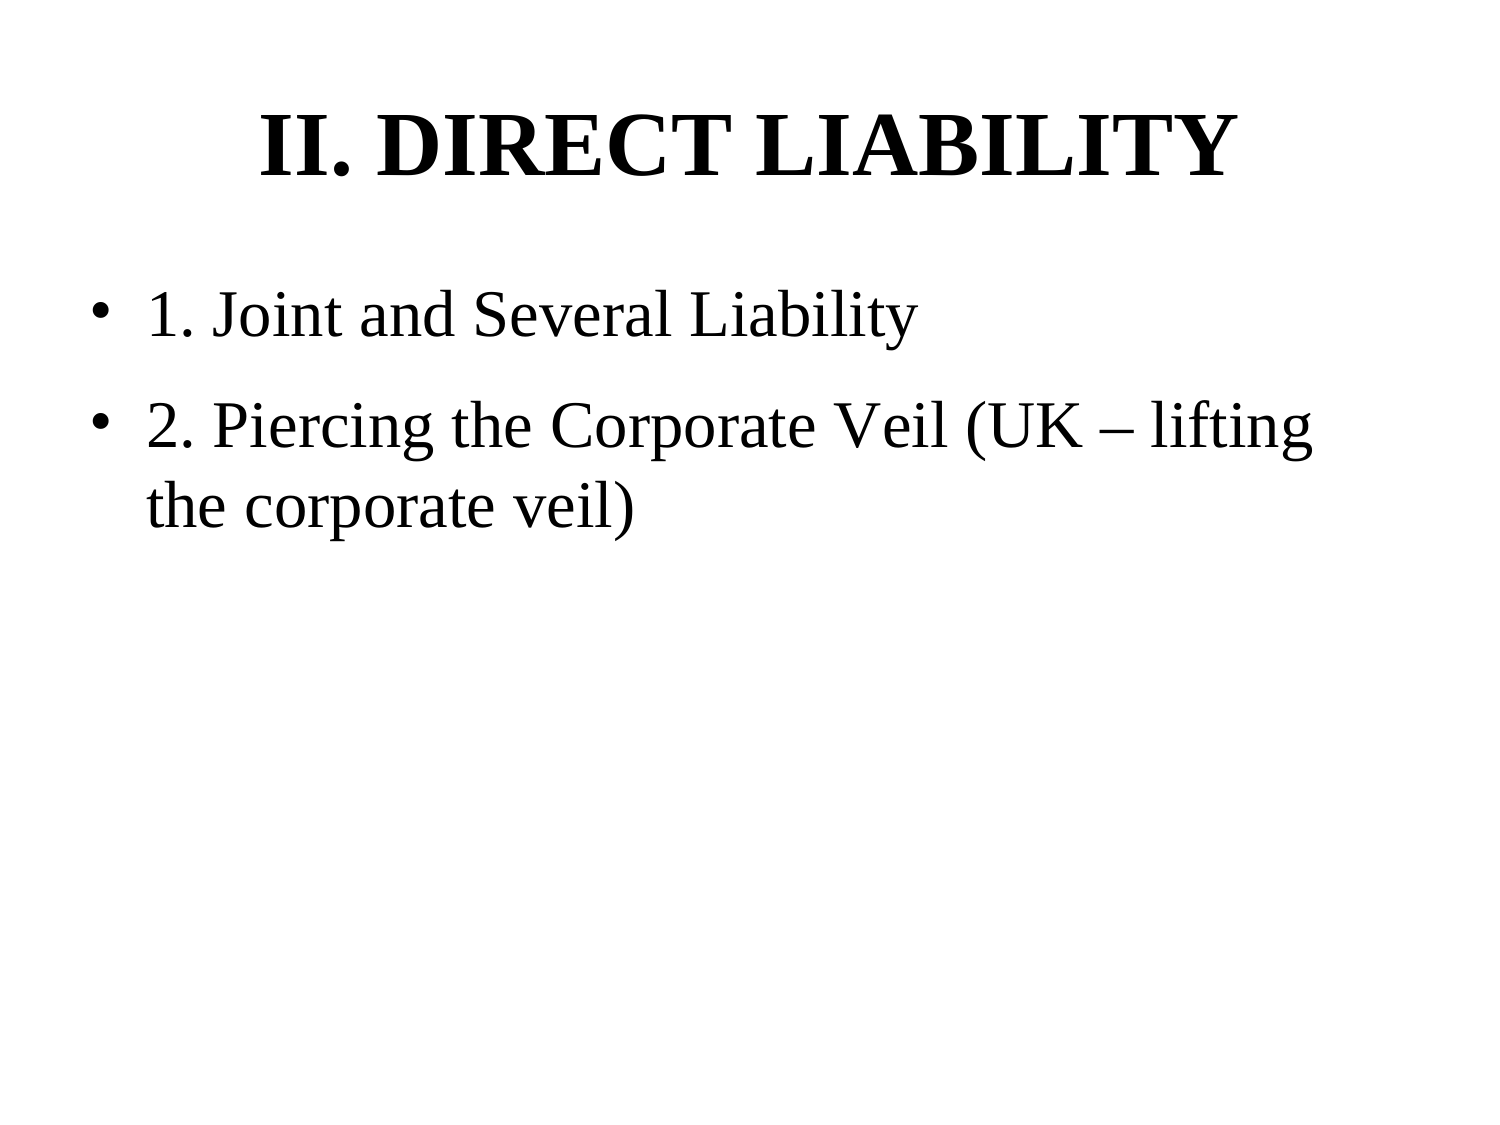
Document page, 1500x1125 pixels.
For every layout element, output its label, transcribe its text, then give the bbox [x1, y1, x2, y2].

list 1. Joint and Several Liability 2. Piercing the Corporate Veil (UK – lifting the corporate veil) [75, 262, 1426, 1005]
title II. DIRECT LIABILITY [75, 45, 1426, 233]
